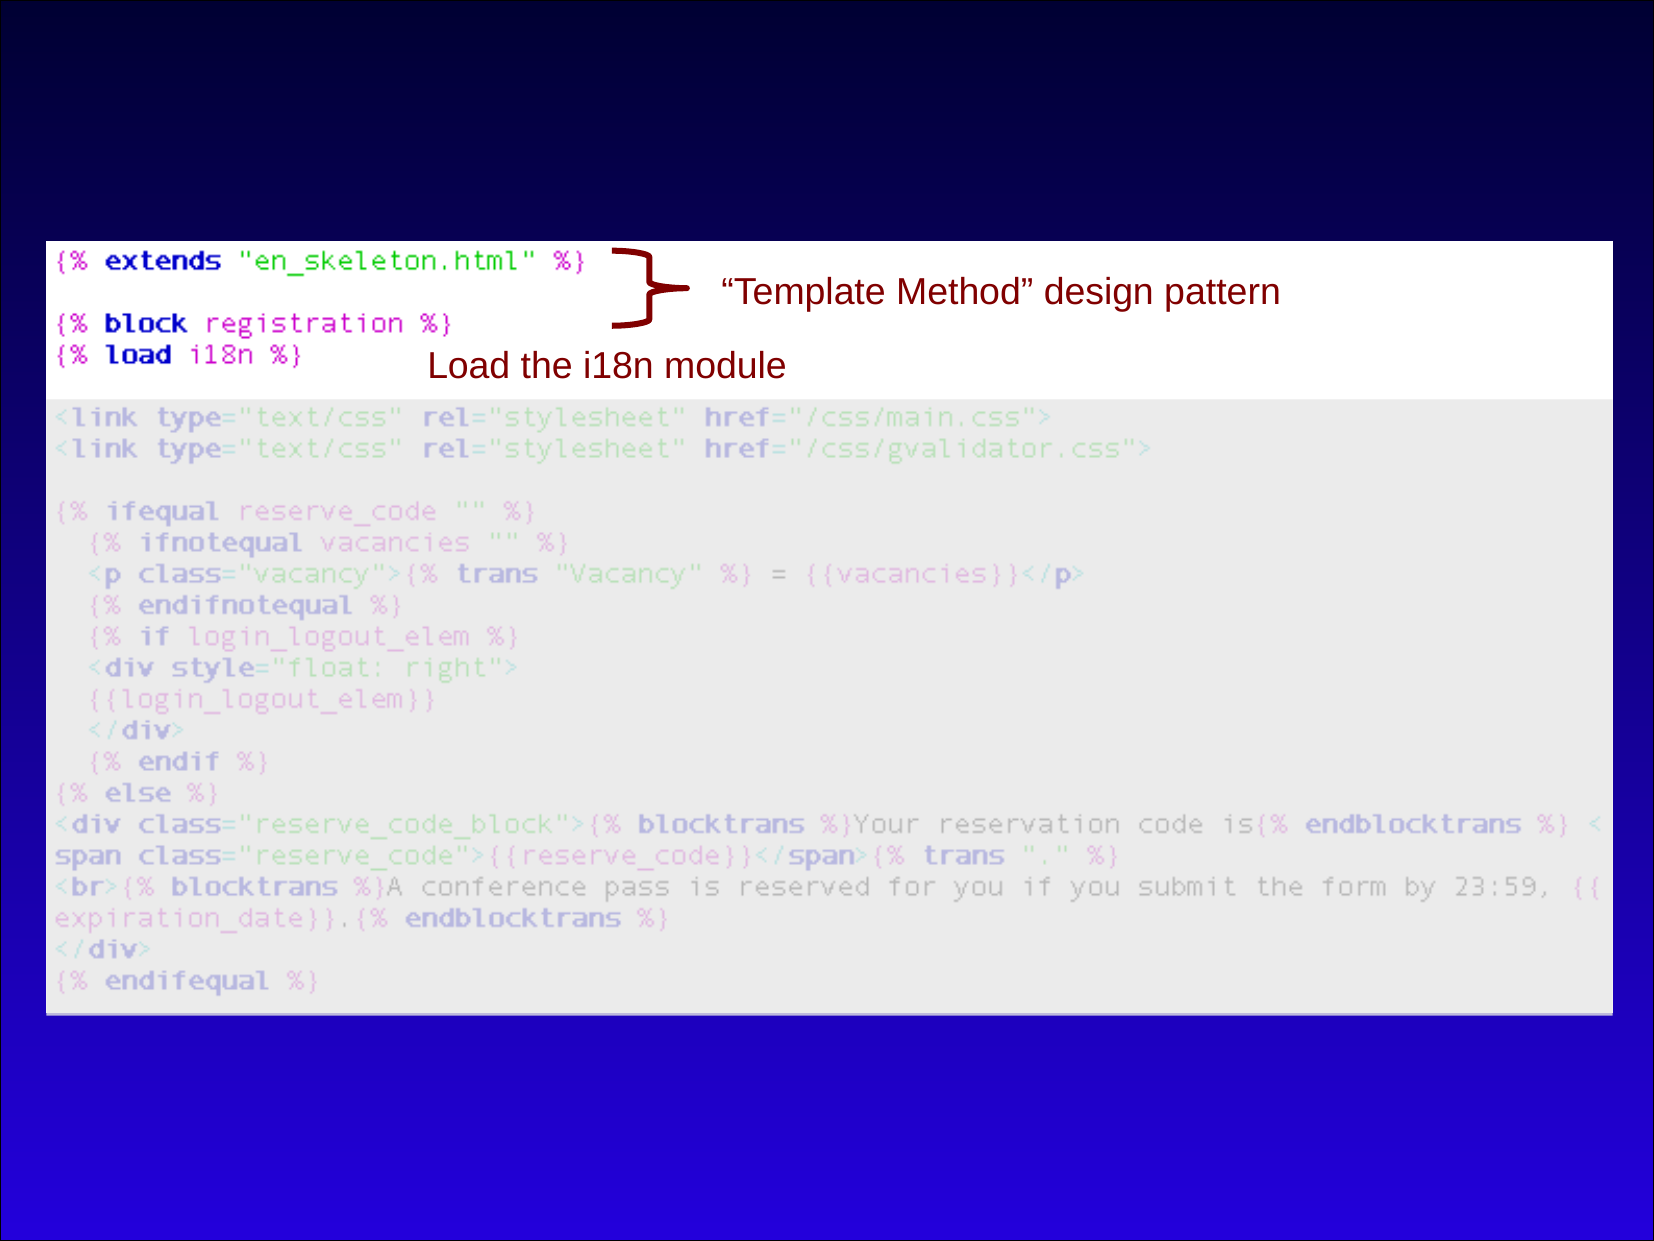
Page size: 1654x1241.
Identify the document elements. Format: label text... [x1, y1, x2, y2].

picture [46, 241, 1613, 399]
text_box [46, 399, 1613, 1016]
text_box Load the i18n module [412, 337, 826, 395]
text_box “Template Method” design pattern [706, 262, 1298, 320]
